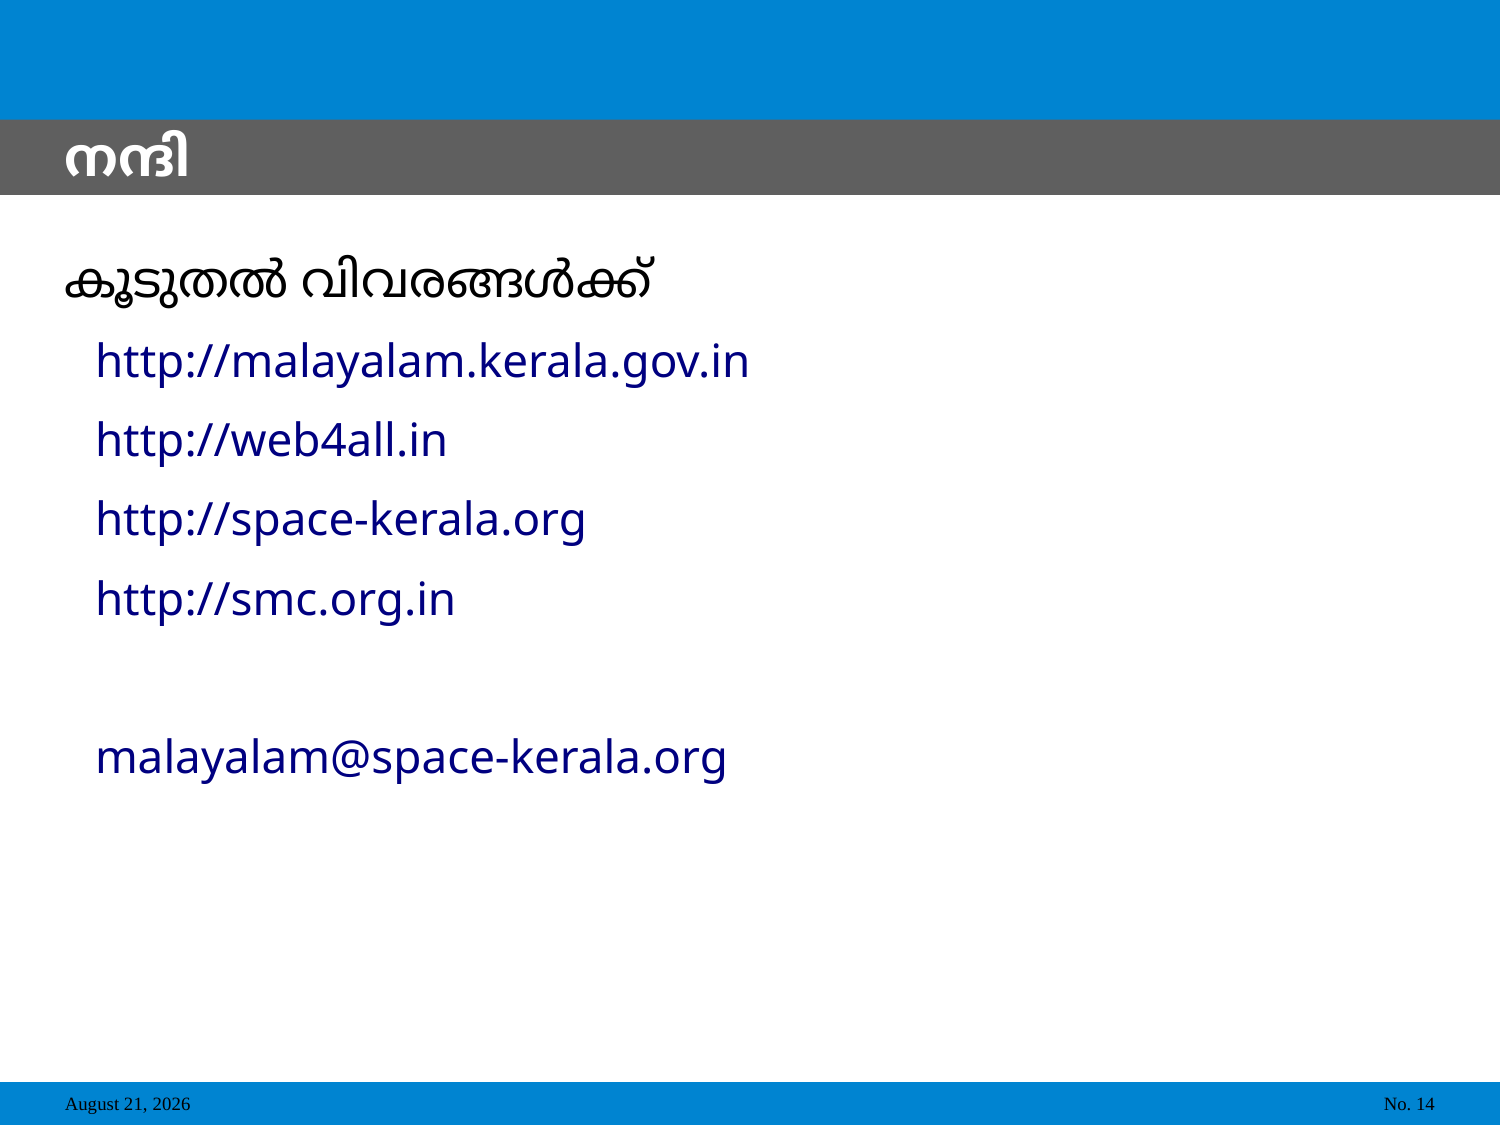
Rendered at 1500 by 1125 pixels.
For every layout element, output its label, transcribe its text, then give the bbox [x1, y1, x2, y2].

list കൂടുതല്‍ വിവരങ്ങള്‍ക്ക് http://malayalam.kerala.gov.in http://web4all.in http://space-kerala.org http://smc.org.in malayalam@space-kerala.org [64, 243, 1436, 985]
title നന്ദി [64, 129, 1436, 196]
